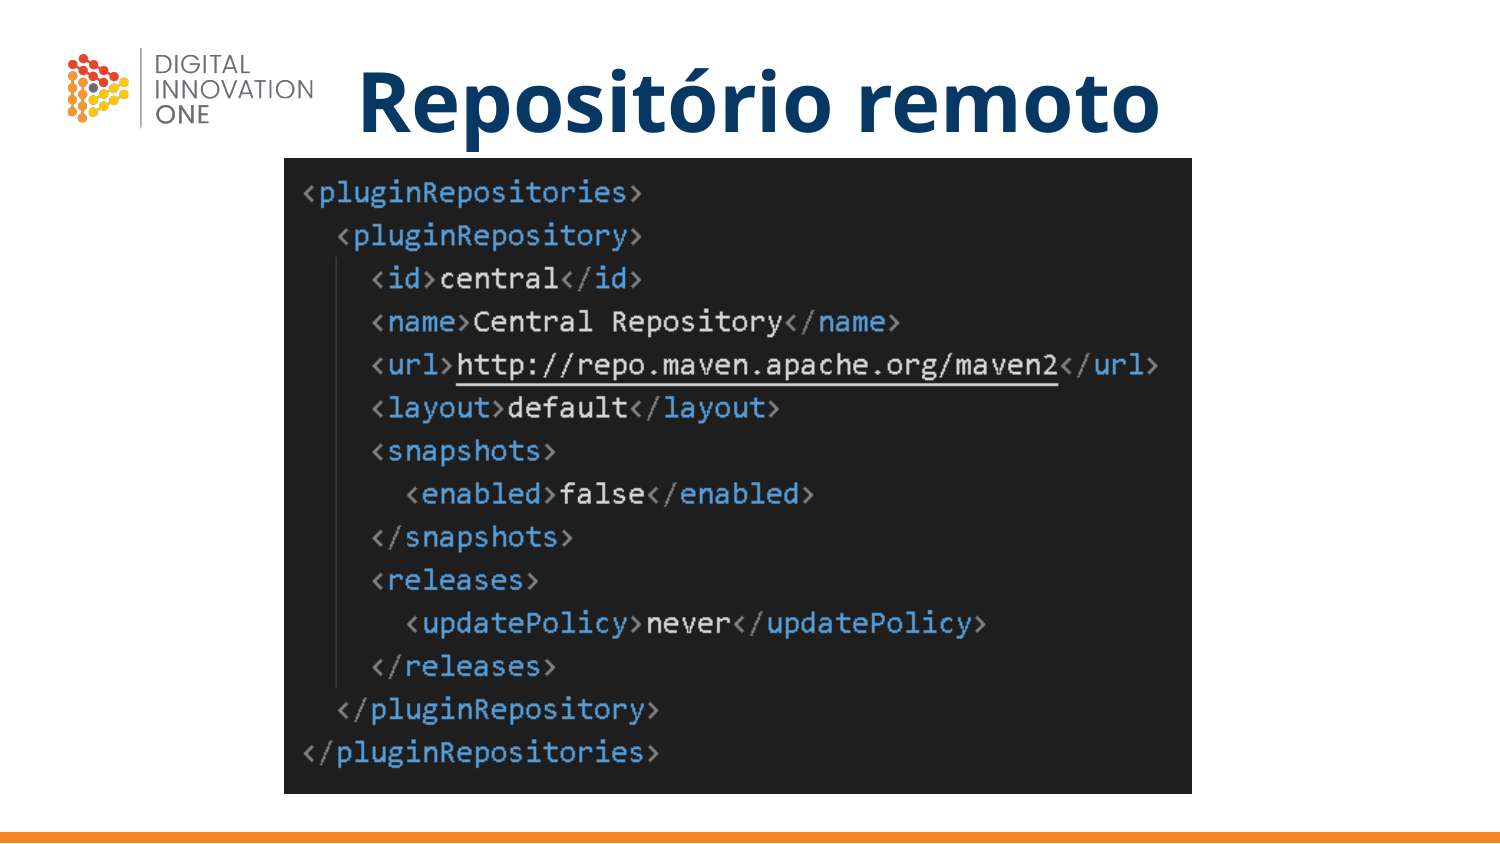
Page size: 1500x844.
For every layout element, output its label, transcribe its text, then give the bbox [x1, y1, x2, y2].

text_box [0, 832, 1500, 843]
picture [284, 158, 1192, 794]
subtitle Repositório remoto [51, 50, 1449, 148]
picture [51, 39, 330, 137]
